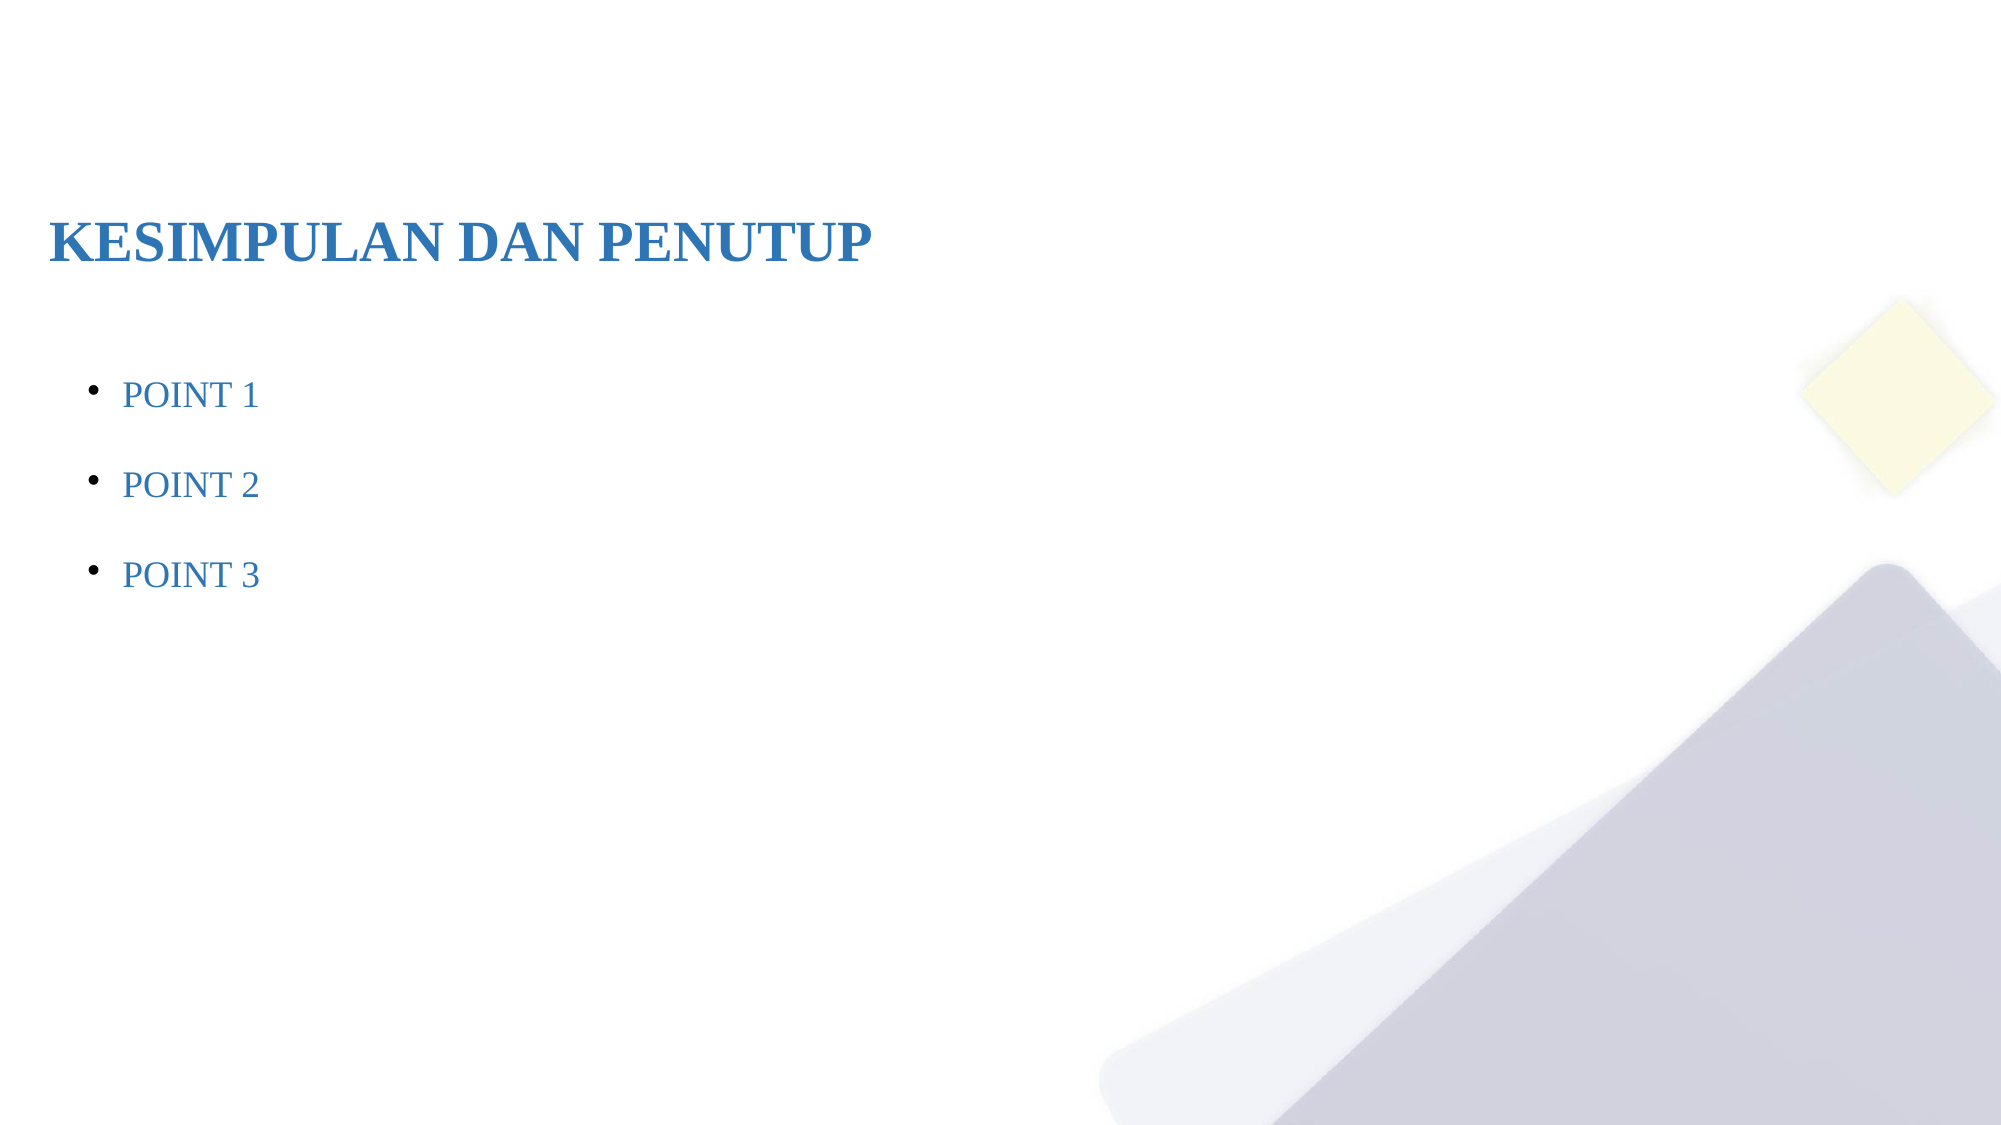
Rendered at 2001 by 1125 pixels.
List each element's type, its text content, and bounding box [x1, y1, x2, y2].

text_box KESIMPULAN DAN PENUTUP [34, 196, 910, 351]
text_box POINT 1 POINT 2 POINT 3 [36, 318, 1215, 603]
picture [0, 0, 2001, 1125]
